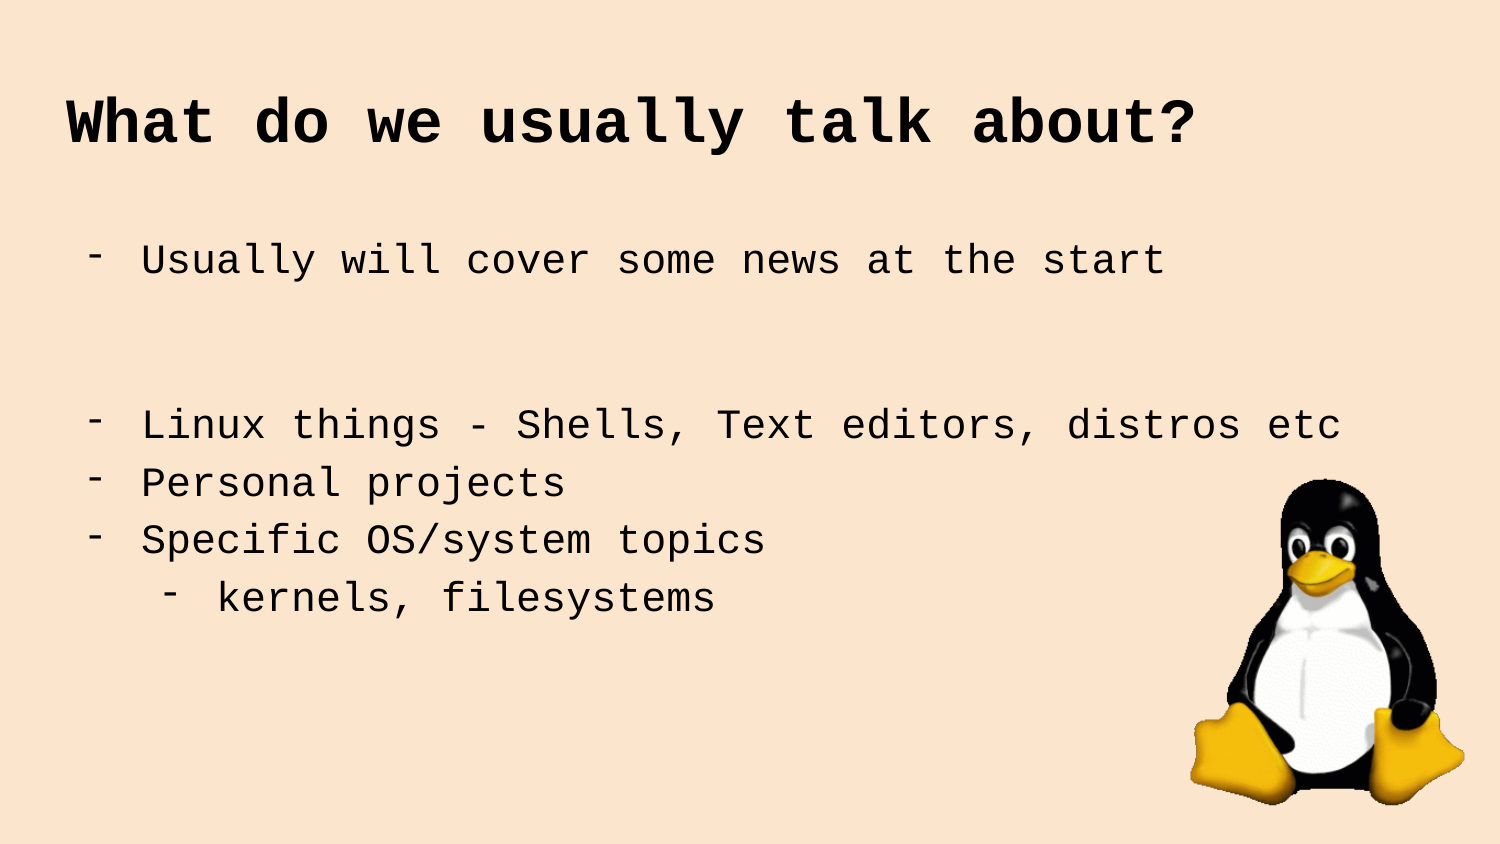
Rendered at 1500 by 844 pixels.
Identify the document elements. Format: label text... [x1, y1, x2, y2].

picture [1182, 470, 1473, 814]
list Usually will cover some news at the start Linux things - Shells, Text editors, distros etc Personal projects Specific OS/system topics kernels, filesystems [51, 209, 1449, 770]
title What do we usually talk about? [51, 64, 1449, 176]
